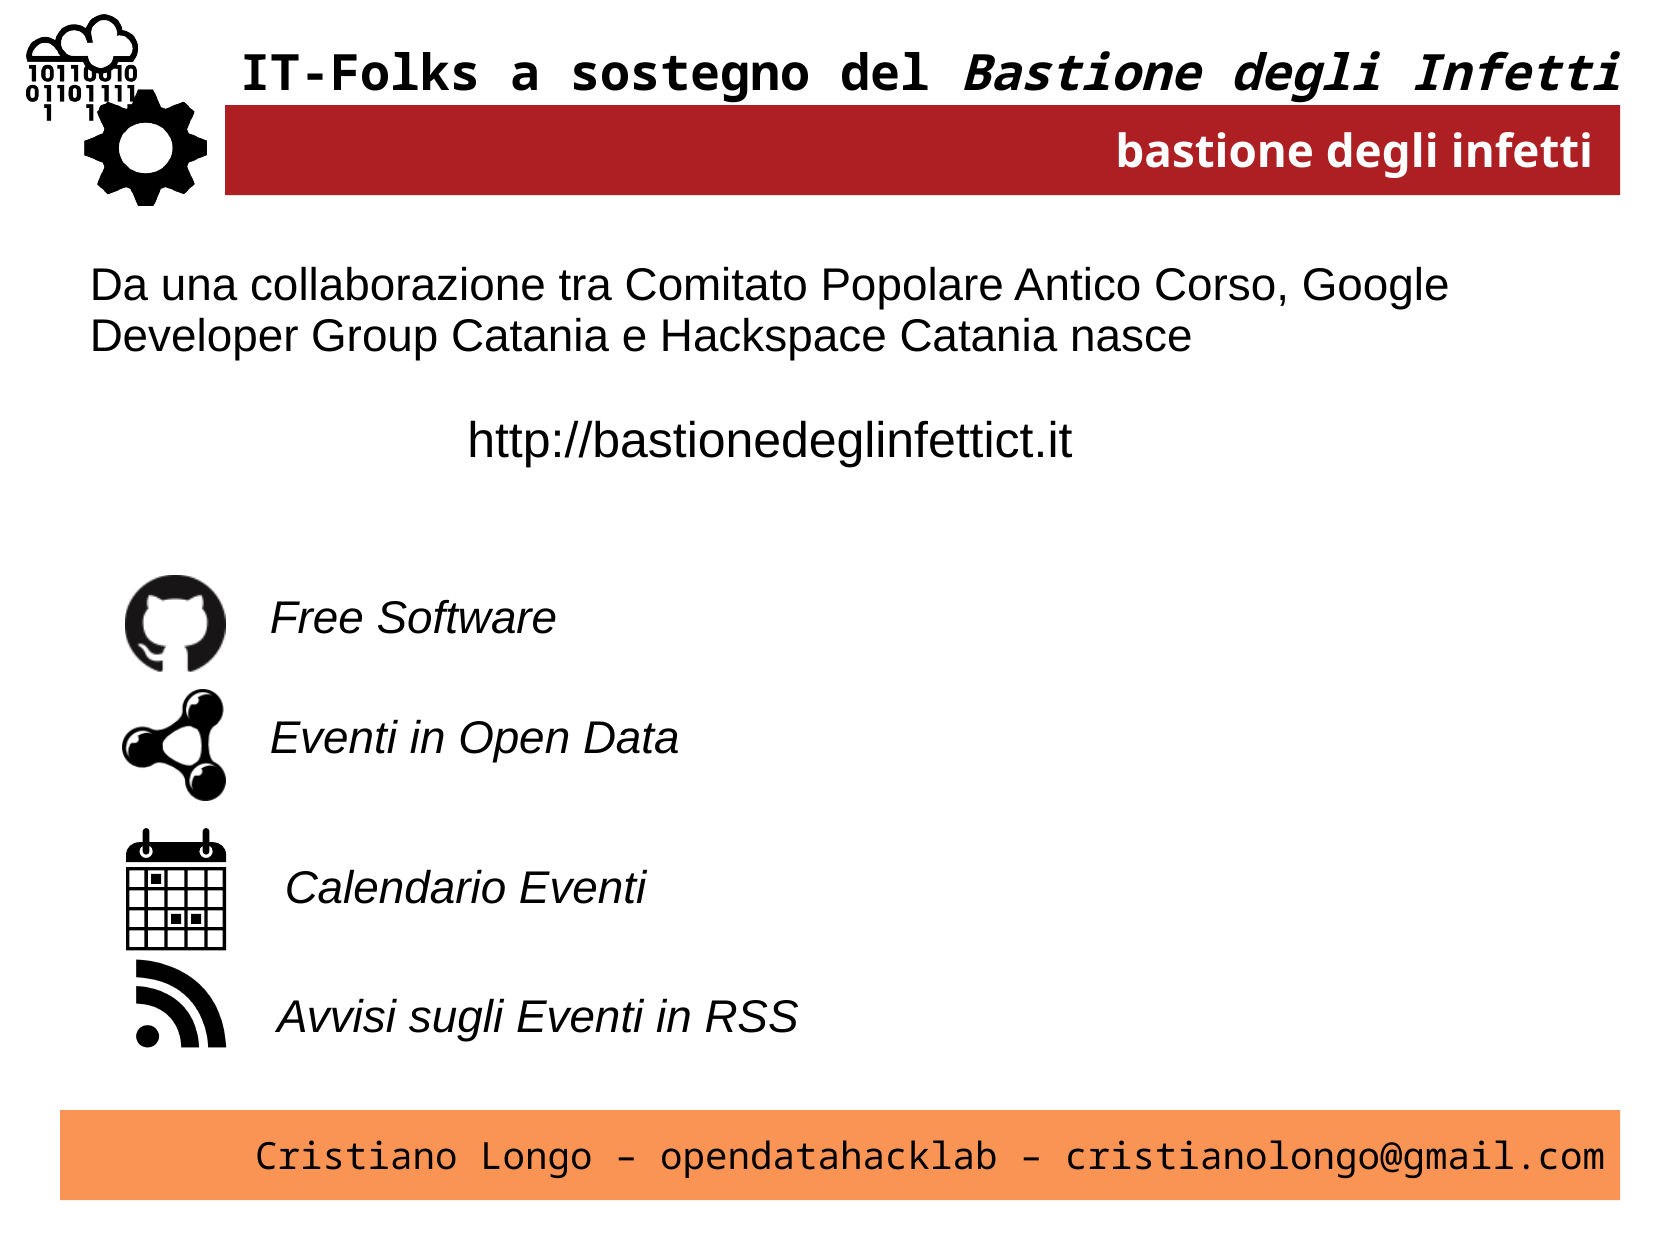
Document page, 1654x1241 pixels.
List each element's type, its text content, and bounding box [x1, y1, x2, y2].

picture [26, 14, 207, 206]
text_box Calendario Eventi [270, 855, 1606, 922]
text_box Cristiano Longo – opendatahacklab – cristianolongo@gmail.com [60, 1110, 1621, 1201]
picture [91, 805, 271, 1094]
picture [125, 575, 226, 676]
text_box bastione degli infetti [225, 105, 1621, 196]
text_box Free Software [255, 585, 1591, 652]
text_box IT-Folks a sostegno del Bastione degli Infetti [206, 30, 1636, 212]
text_box Eventi in Open Data [255, 705, 1591, 772]
text_box Avvisi sugli Eventi in RSS [271, 983, 1598, 1051]
picture [122, 689, 226, 801]
text_box Da una collaborazione tra Comitato Popolare Antico Corso, Google Developer Group Catania e Hackspace Catania nasce http://bastionedeglinfettict.it [75, 251, 1471, 527]
